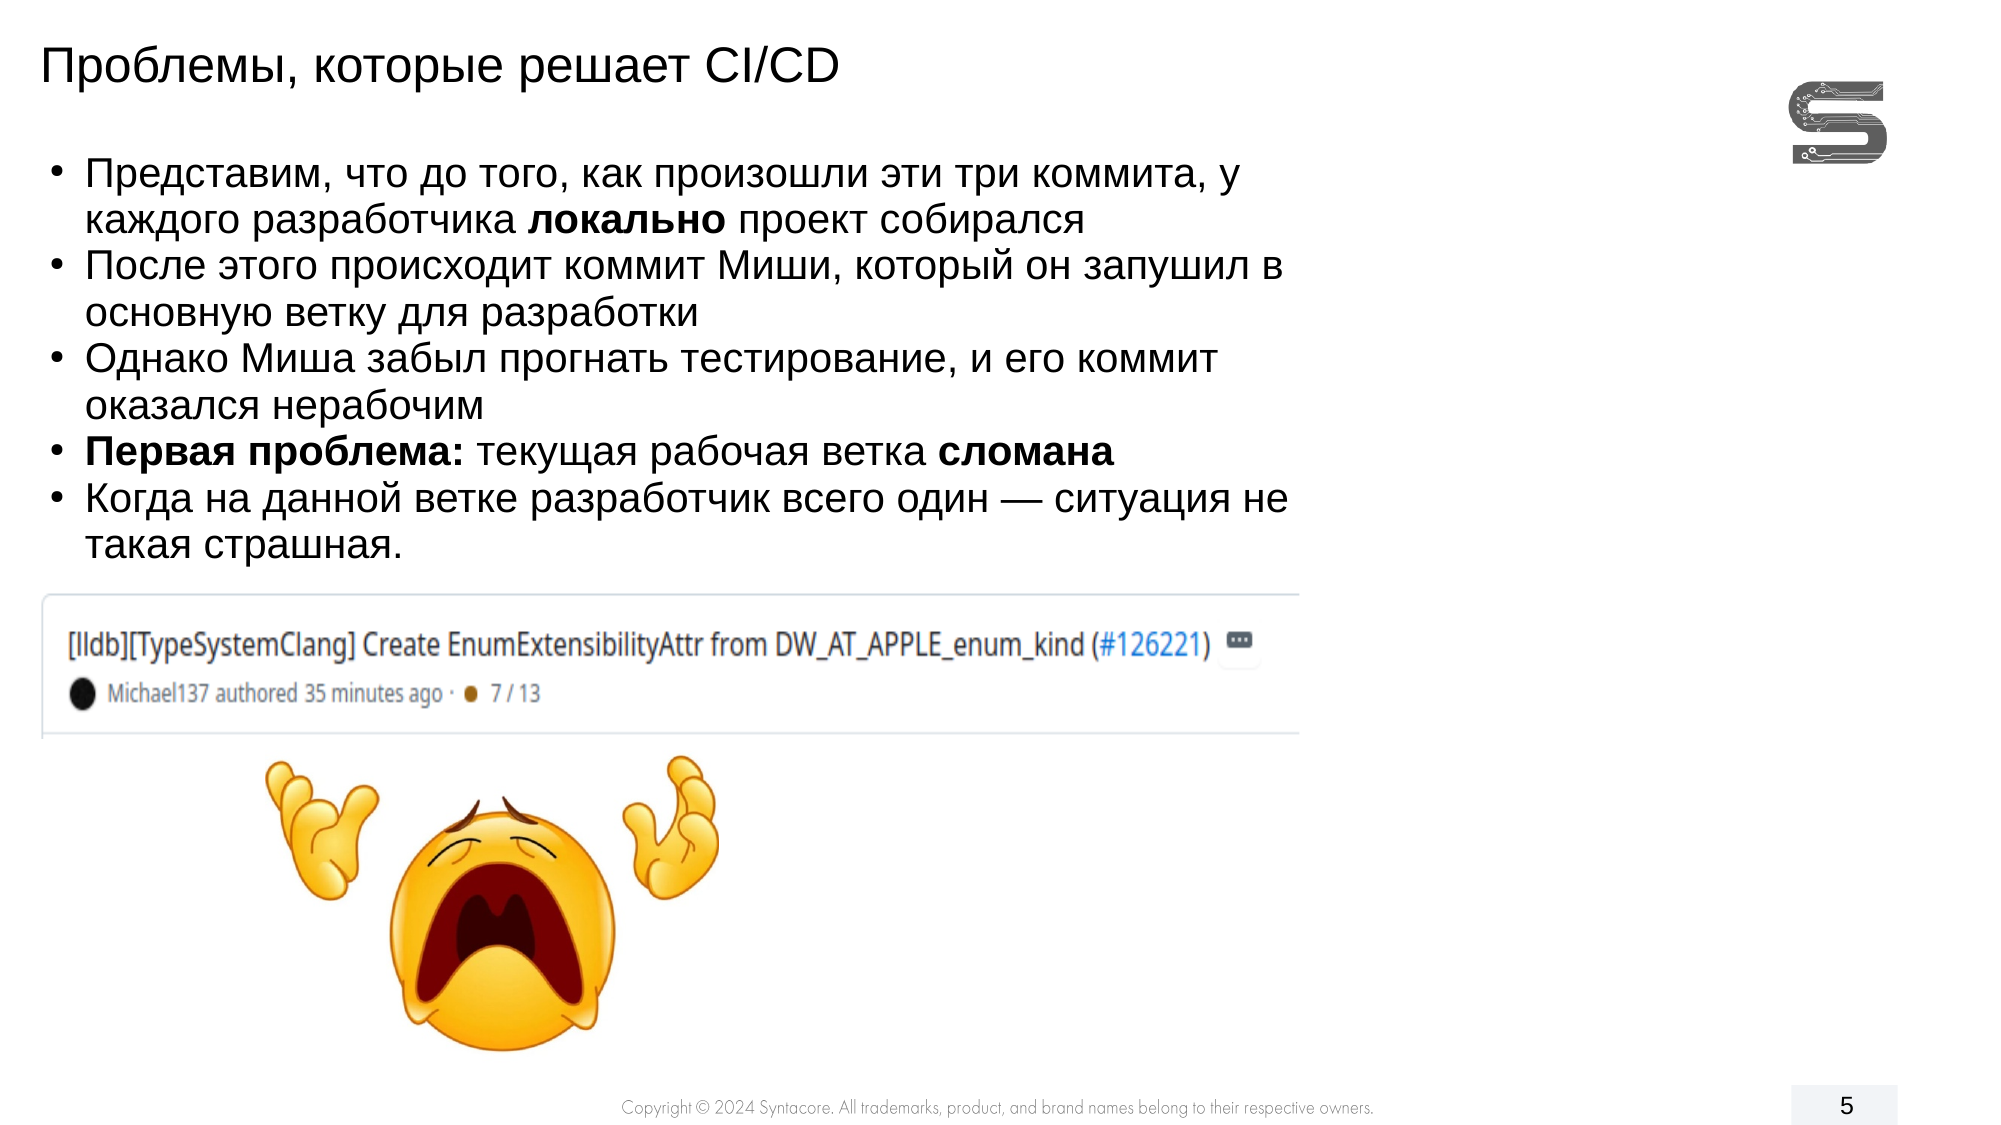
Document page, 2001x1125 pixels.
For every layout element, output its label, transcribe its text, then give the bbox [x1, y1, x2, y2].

text_box Проблемы, которые решает CI/CD [0, 29, 1000, 101]
picture [621, 1094, 1381, 1119]
picture [37, 590, 1300, 1078]
text_box <number> [1825, 1084, 1969, 1125]
picture [1788, 81, 1887, 164]
text_box Представим, что до того, как произошли эти три коммита, у каждого разработчика локально проект собирался После этого происходит коммит Миши, который он запушил в основную ветку для разработки Однако Миша забыл прогнать тестирование, и его коммит оказался нерабочим Первая проблема: текущая рабочая ветка сломана Когда на данной ветке разработчик всего один — ситуация не такая страшная. [34, 141, 1329, 622]
